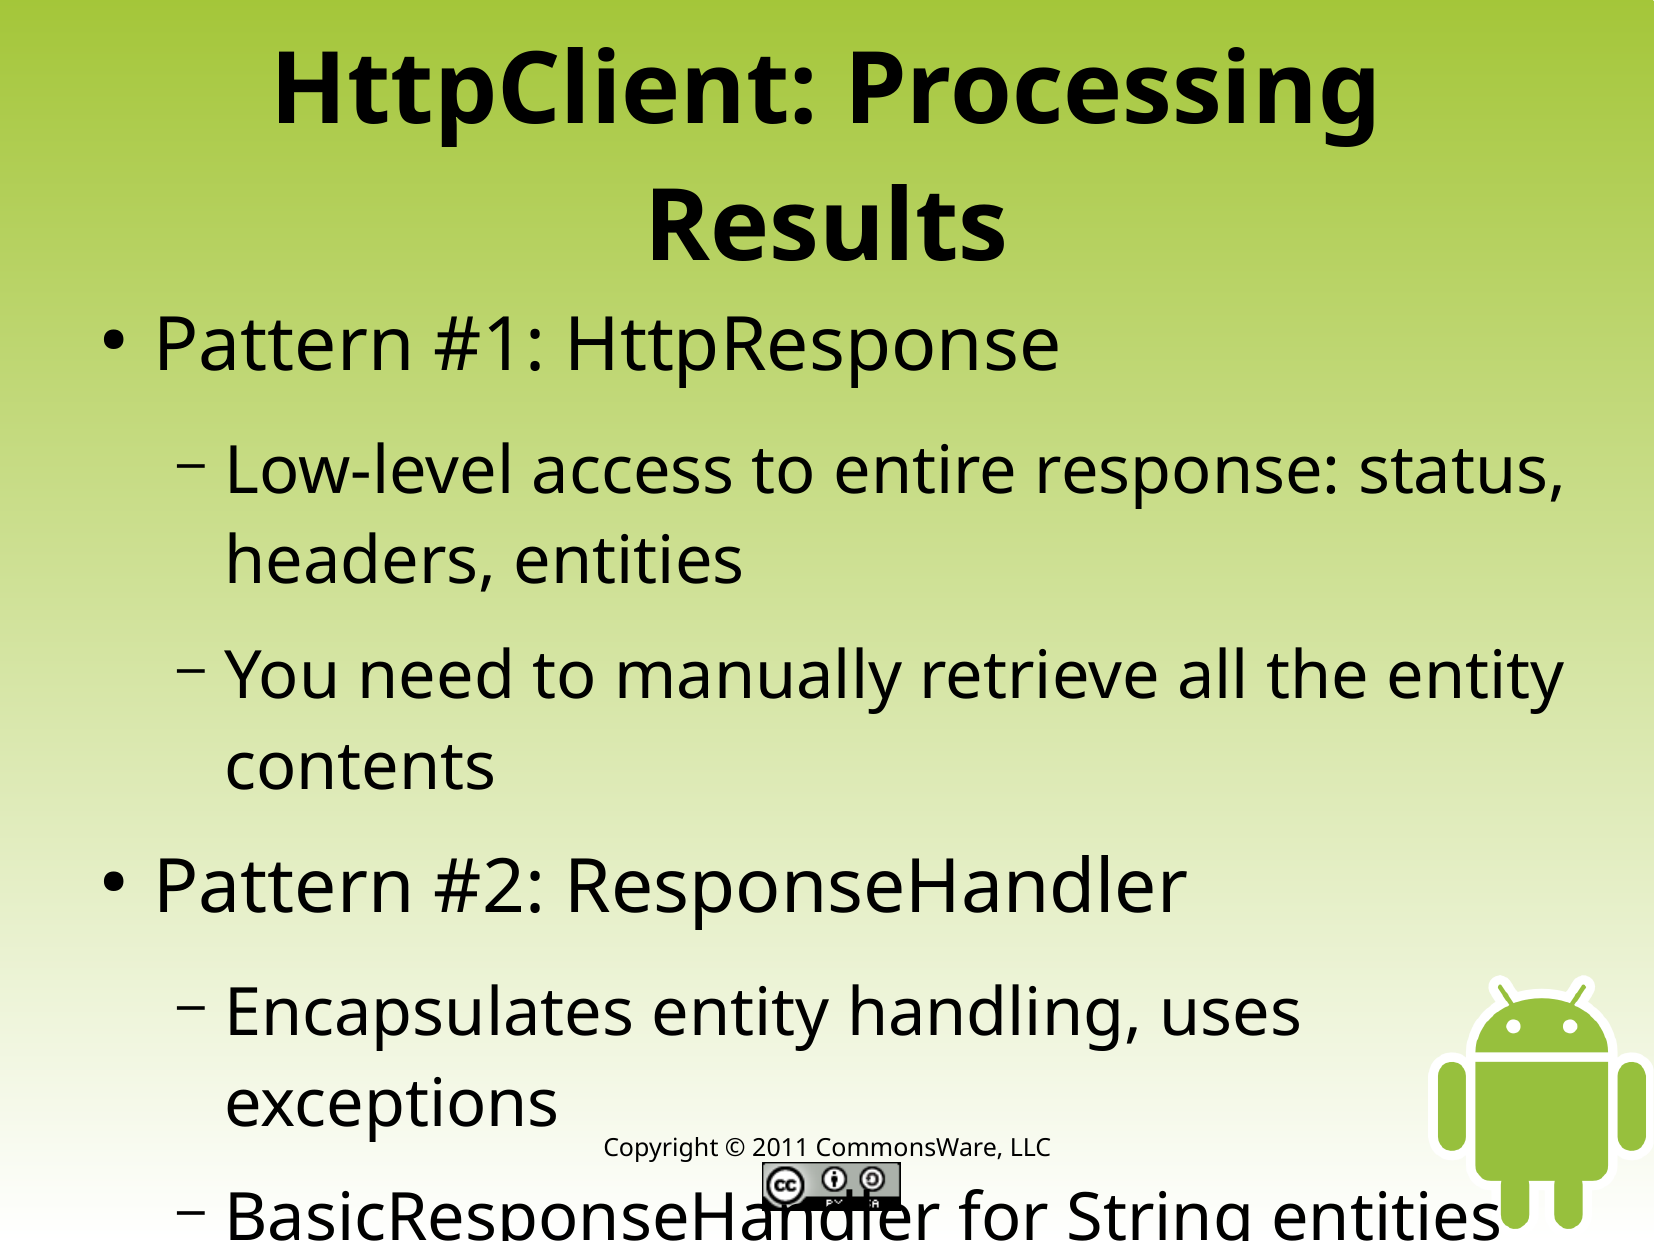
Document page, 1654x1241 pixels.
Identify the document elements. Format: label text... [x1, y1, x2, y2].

title HttpClient: Processing Results [82, 49, 1571, 257]
picture [762, 1162, 901, 1211]
picture [1428, 975, 1654, 1238]
list Pattern #1: HttpResponse Low-level access to entire response: status, headers, entities You need to manually retrieve all the entity contents Pattern #2: ResponseHandler Encapsulates entity handling, uses exceptions BasicResponseHandler for String entities [82, 290, 1571, 1109]
picture [1442, 1208, 1460, 1219]
